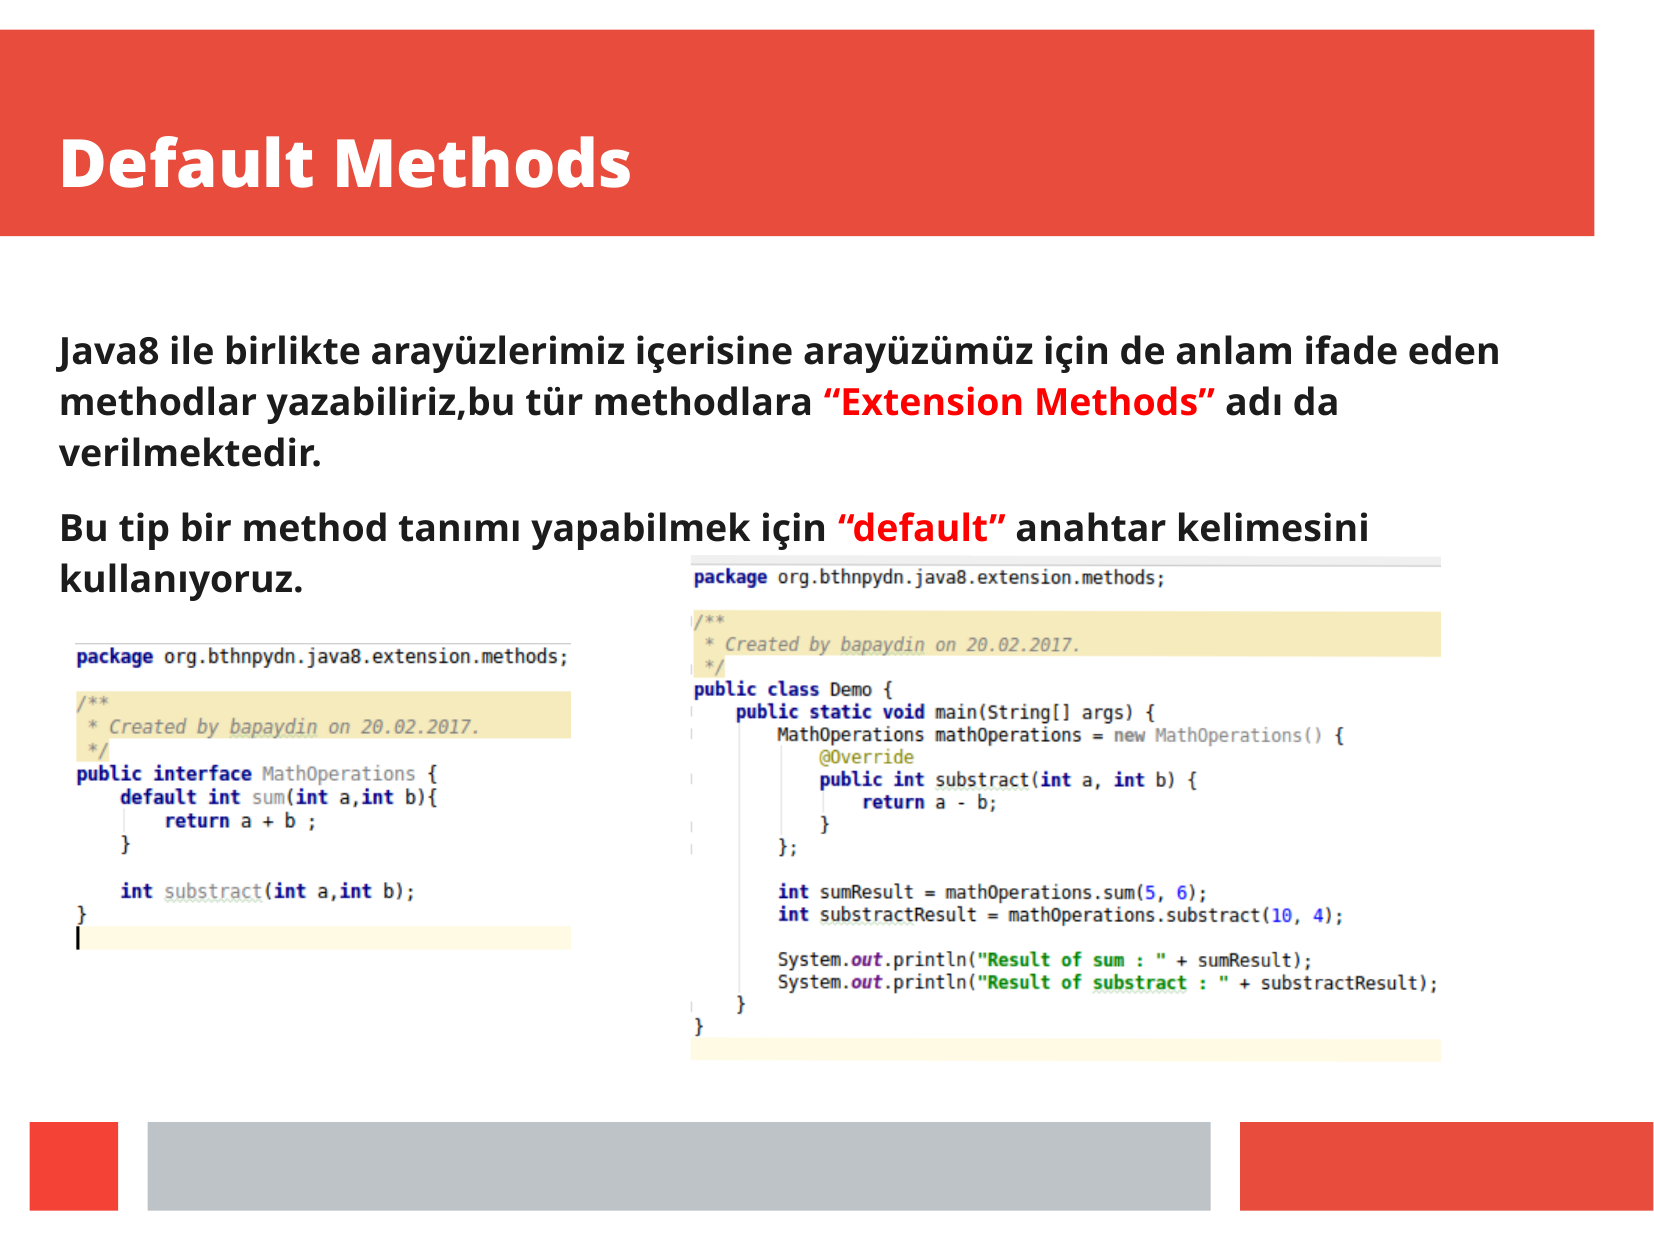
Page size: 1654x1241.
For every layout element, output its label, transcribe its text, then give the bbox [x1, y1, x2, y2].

title Default Methods [59, 59, 1595, 207]
picture [690, 555, 1441, 1093]
picture [75, 643, 571, 976]
list Java8 ile birlikte arayüzlerimiz içerisine arayüzümüz için de anlam ifade eden methodlar yazabiliriz,bu tür methodlara “Extension Methods” adı da verilmektedir. Bu tip bir method tanımı yapabilmek için “default” anahtar kelimesini kullanıyoruz. [59, 324, 1565, 1093]
